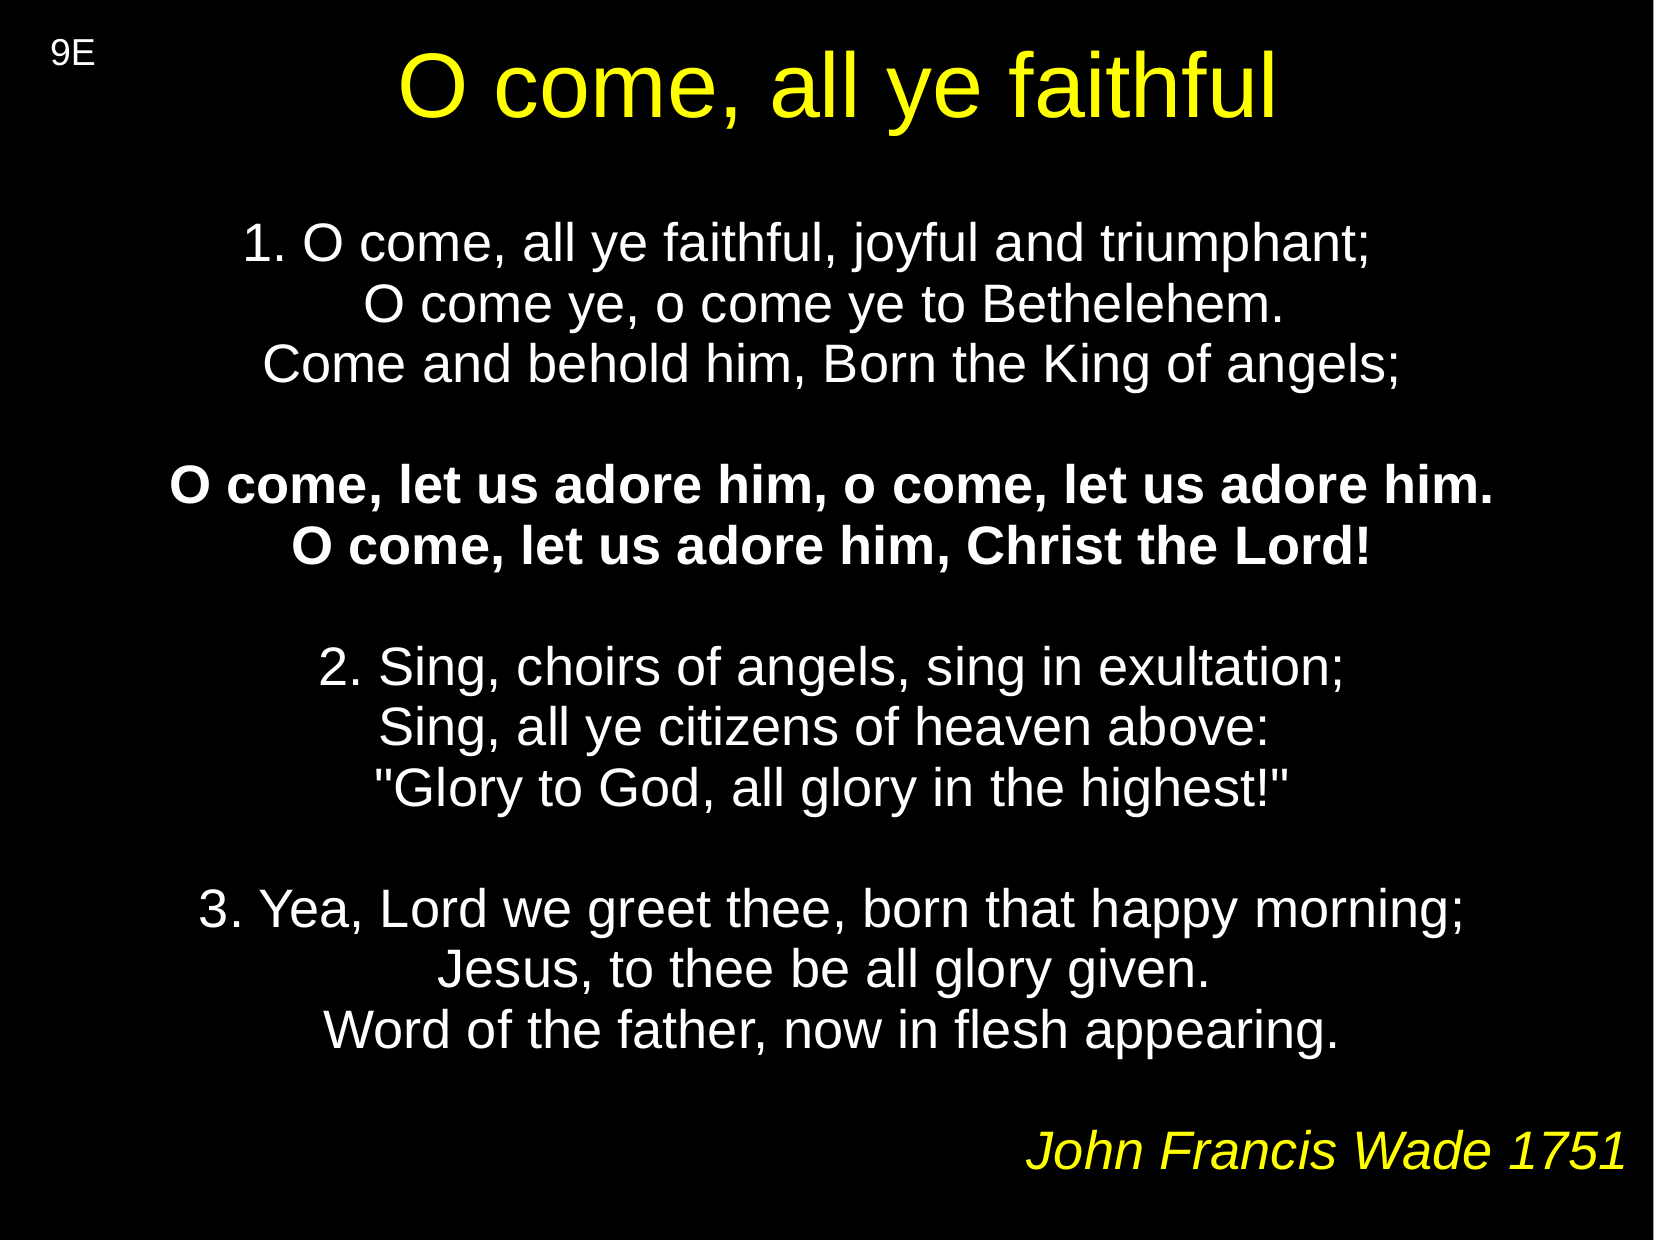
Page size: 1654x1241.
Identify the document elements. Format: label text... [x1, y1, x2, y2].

title O come, all ye faithful [94, 5, 1583, 166]
text_box 9E [35, 23, 130, 81]
list 1. O come, all ye faithful, joyful and triumphant; O come ye, o come ye to Bethelehem. Come and behold him, Born the King of angels; O come, let us adore him, o come, let us adore him. O come, let us adore him, Christ the Lord! 2. Sing, choirs of angels, sing in exultation; Sing, all ye citizens of heaven above: "Glory to God, all glory in the highest!" 3. Yea, Lord we greet thee, born that happy morning; Jesus, to thee be all glory given. Word of the father, now in flesh appearing. John Francis Wade 1751 [35, 177, 1630, 1217]
